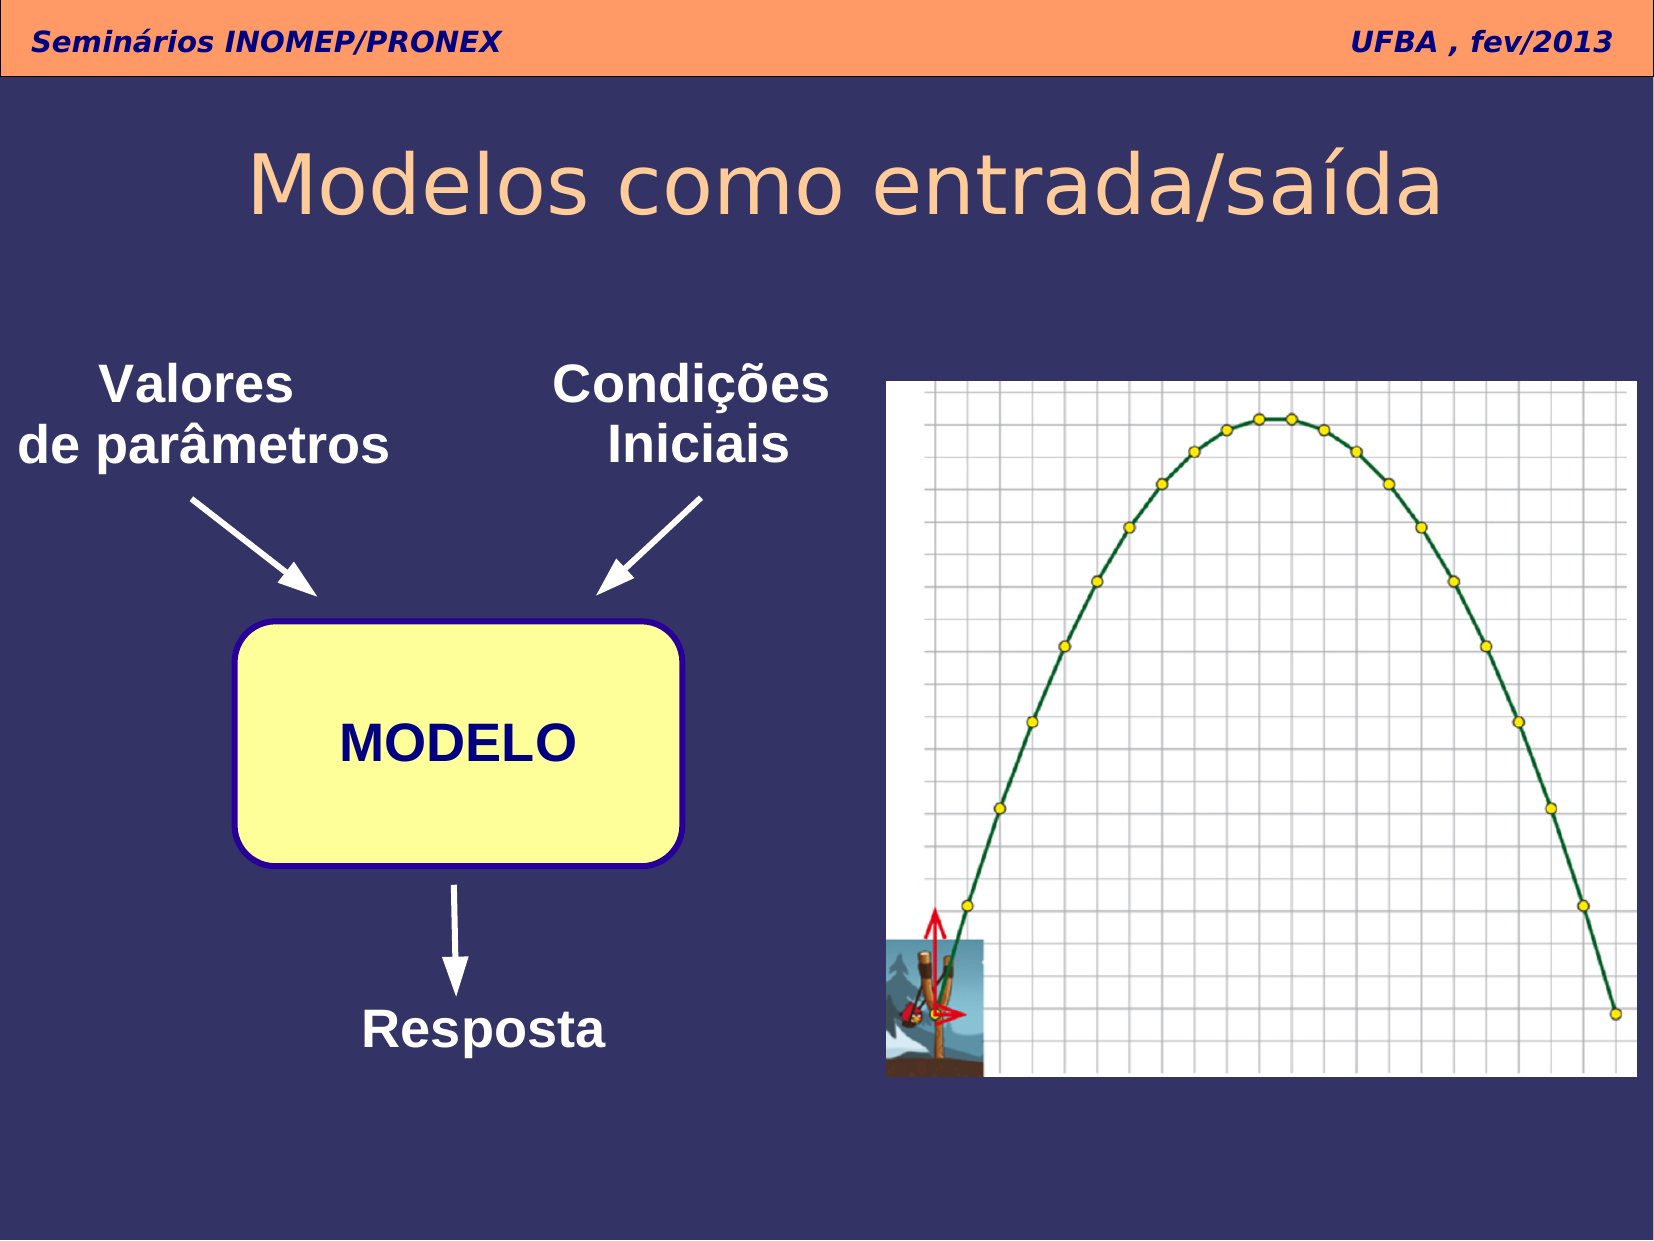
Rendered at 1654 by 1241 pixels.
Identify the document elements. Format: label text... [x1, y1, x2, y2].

text_box MODELO [234, 621, 683, 867]
title Modelos como entrada/saída [63, 111, 1630, 259]
text_box Valores de parâmetros [2, 346, 407, 490]
picture [886, 381, 1637, 1077]
text_box Condições Iniciais [538, 346, 861, 483]
text_box Resposta [346, 991, 621, 1128]
